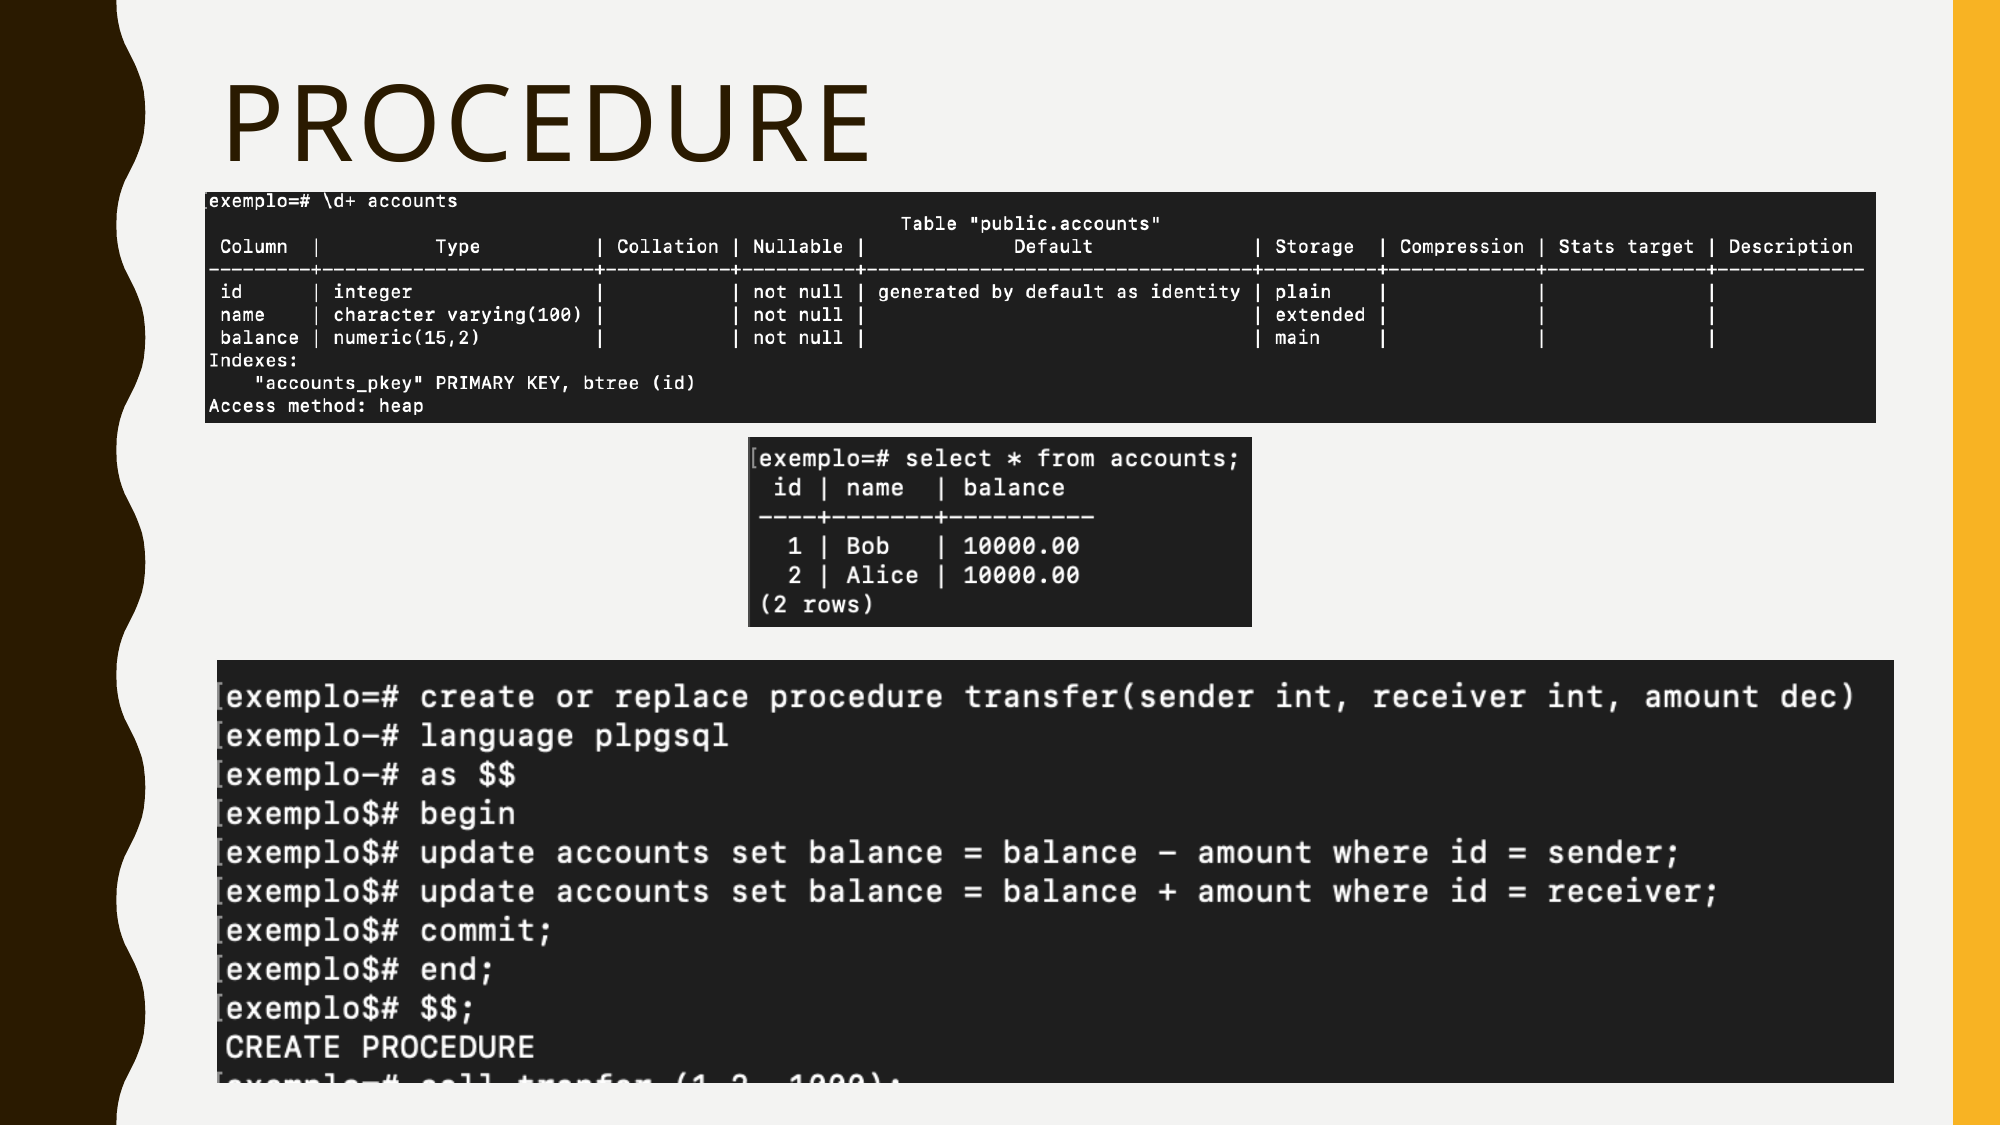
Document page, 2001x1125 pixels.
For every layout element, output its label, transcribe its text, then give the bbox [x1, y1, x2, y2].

picture [748, 437, 1252, 627]
picture [217, 660, 1894, 1083]
title Procedure [205, 62, 1876, 192]
picture [205, 192, 1876, 423]
